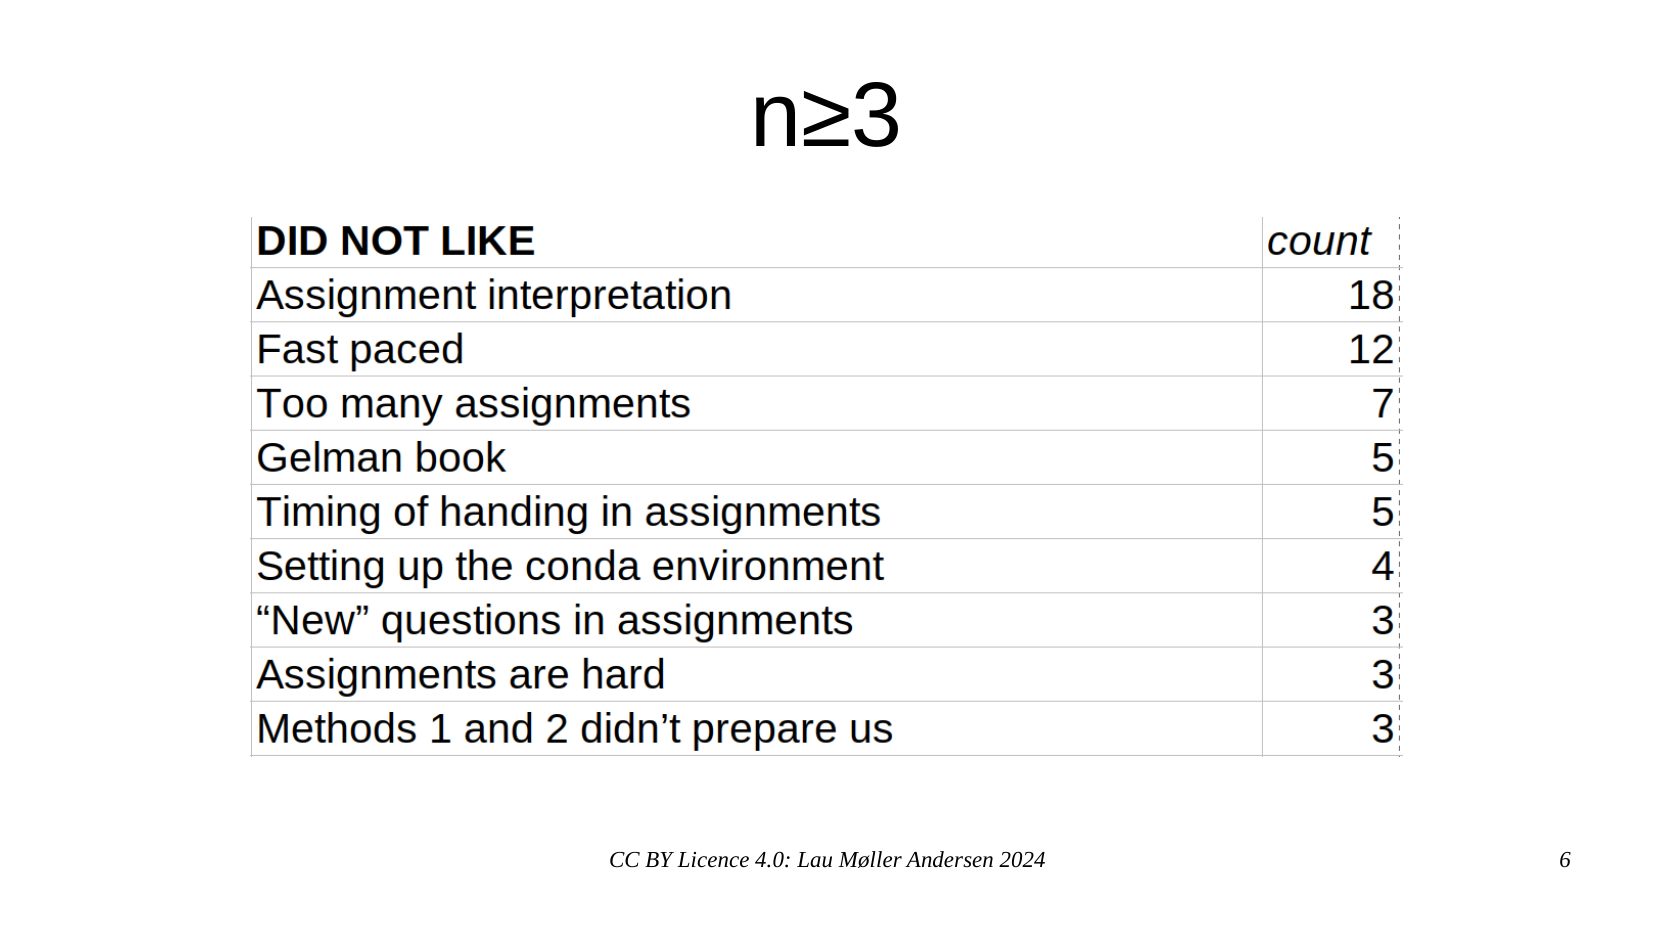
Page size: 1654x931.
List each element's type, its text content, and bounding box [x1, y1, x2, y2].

title n≥3 [82, 37, 1571, 193]
picture [250, 217, 1403, 758]
